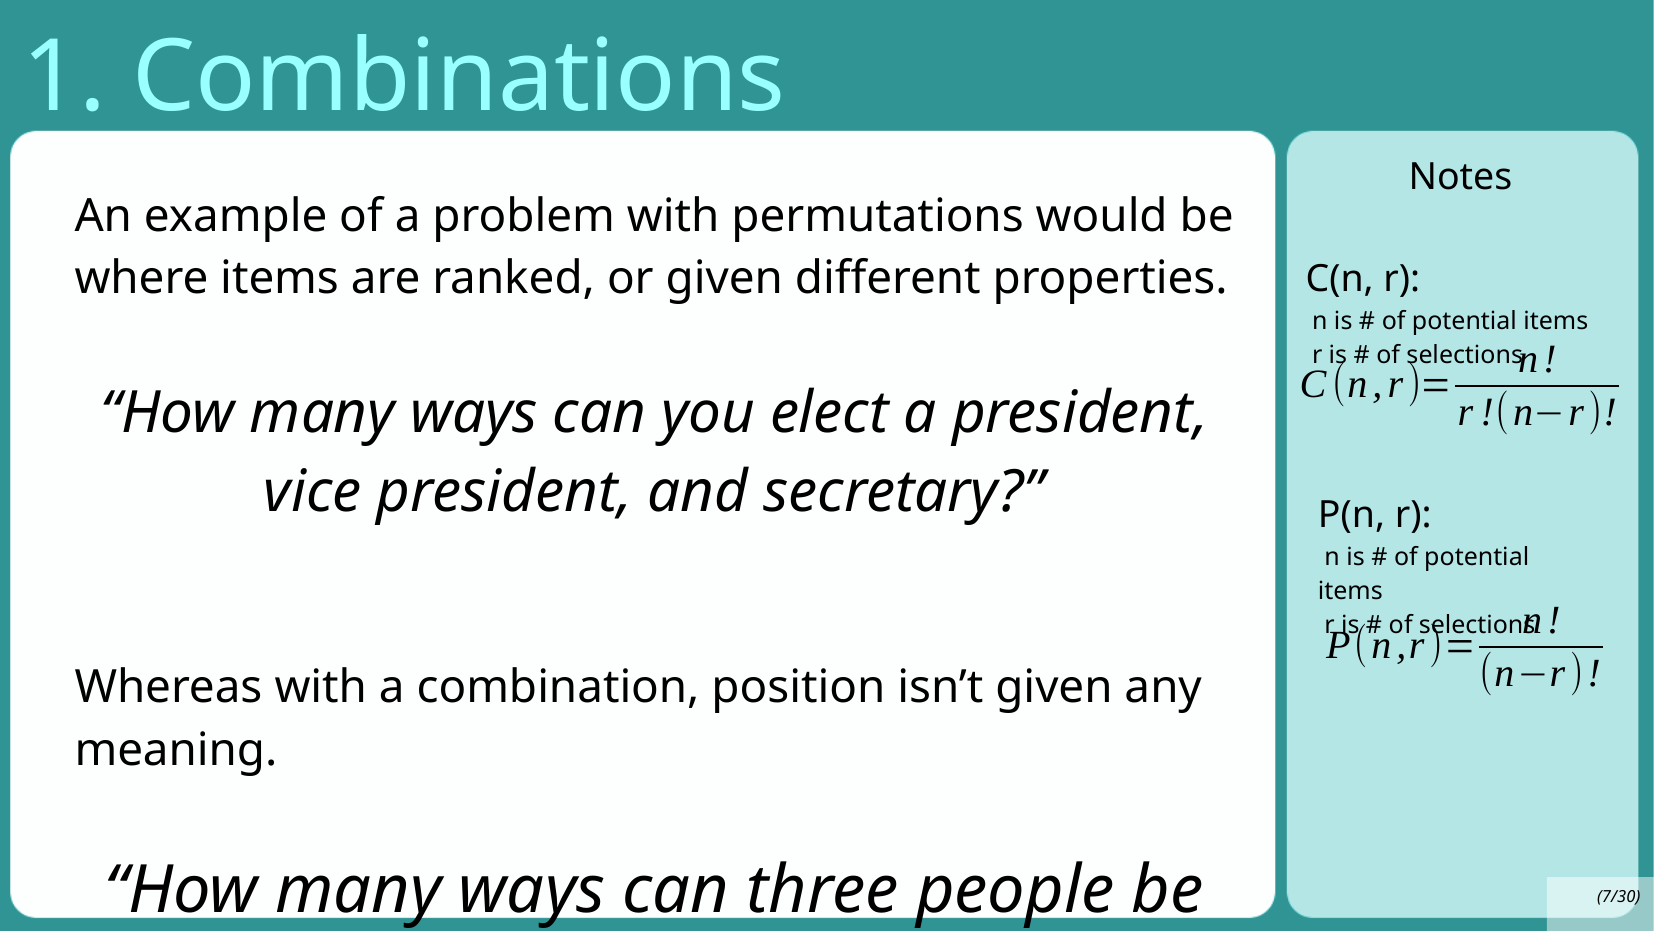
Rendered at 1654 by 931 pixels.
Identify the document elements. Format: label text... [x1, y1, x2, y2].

chart [1313, 598, 1614, 698]
picture [0, 0, 1654, 931]
text_box P(n, r): n is # of potential items r is # of selections [1303, 480, 1607, 593]
text_box Notes C(n, r): n is # of potential items r is # of selections [1290, 141, 1631, 337]
chart [1289, 337, 1632, 437]
text_box (<number>/30) [1546, 877, 1654, 931]
text_box An example of a problem with permutations would be where items are ranked, or given different properties. “How many ways can you elect a president, vice president, and secretary?” Whereas with a combination, position isn’t given any meaning. “How many ways can three people be put on a committee?” [74, 182, 1244, 875]
title 1. Combinations [22, 13, 1511, 130]
